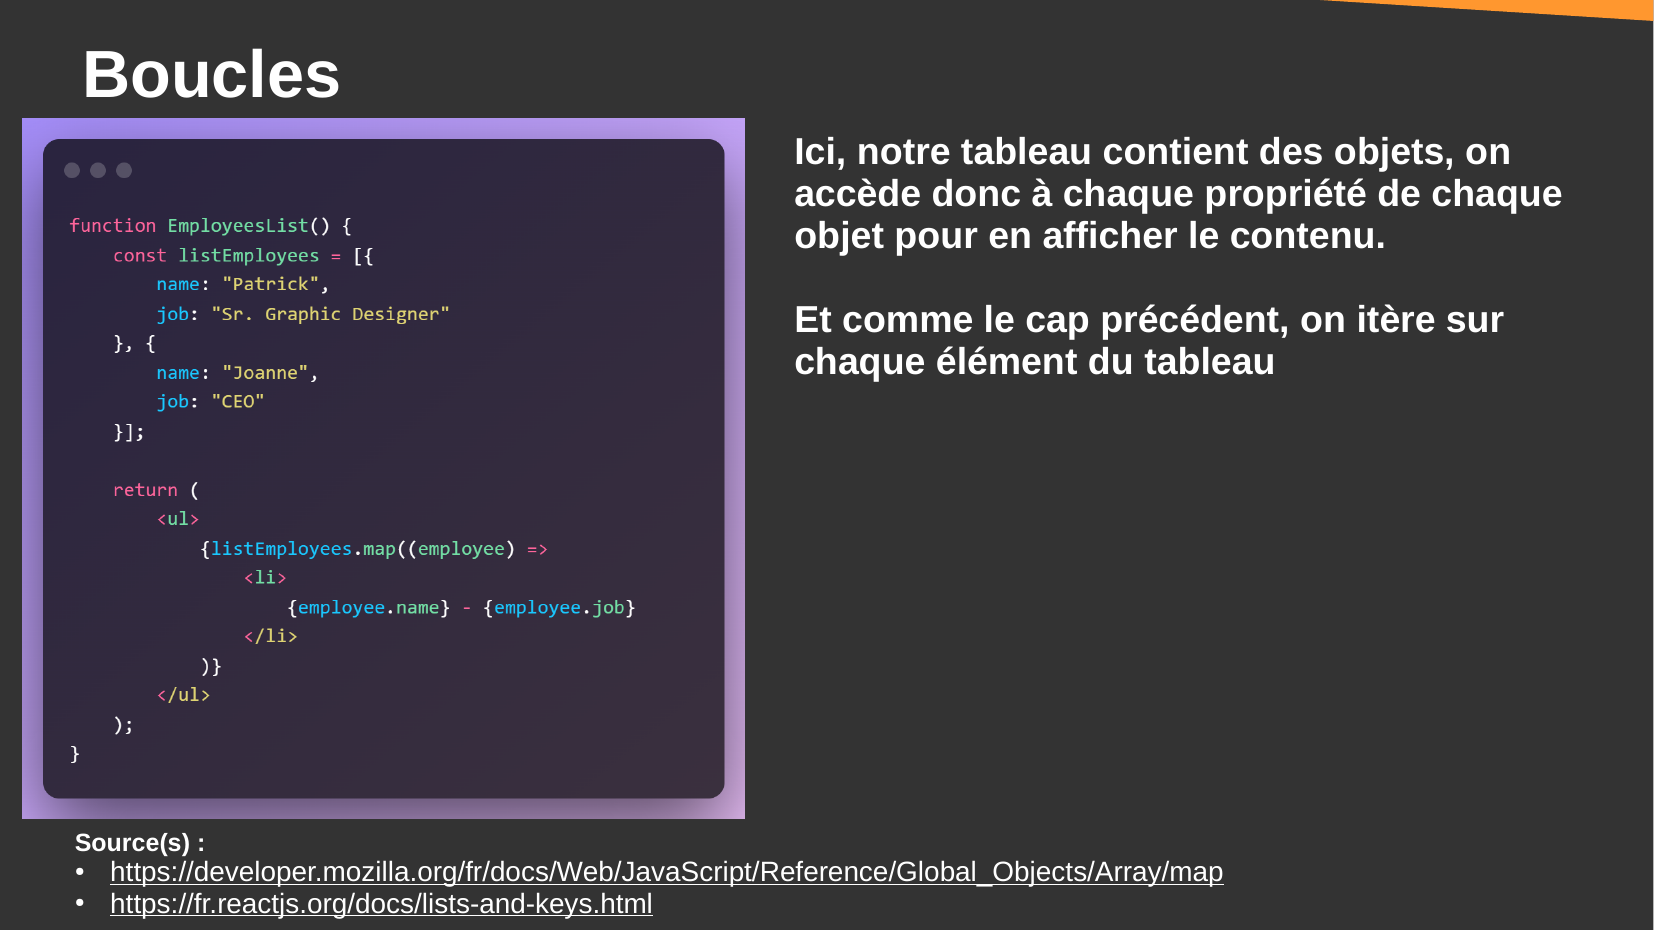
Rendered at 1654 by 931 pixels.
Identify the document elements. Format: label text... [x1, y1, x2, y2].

picture [22, 118, 745, 819]
title Boucles [82, 37, 1571, 114]
text_box Ici, notre tableau contient des objets, on accède donc à chaque propriété de chaque objet pour en afficher le contenu. Et comme le cap précédent, on itère sur chaque élément du tableau [779, 123, 1630, 650]
text_box Source(s) : https://developer.mozilla.org/fr/docs/Web/JavaScript/Reference/Global_Objects/Array/map https://fr.reactjs.org/docs/lists-and-keys.html [59, 821, 1546, 927]
text_box [1320, 0, 1654, 21]
